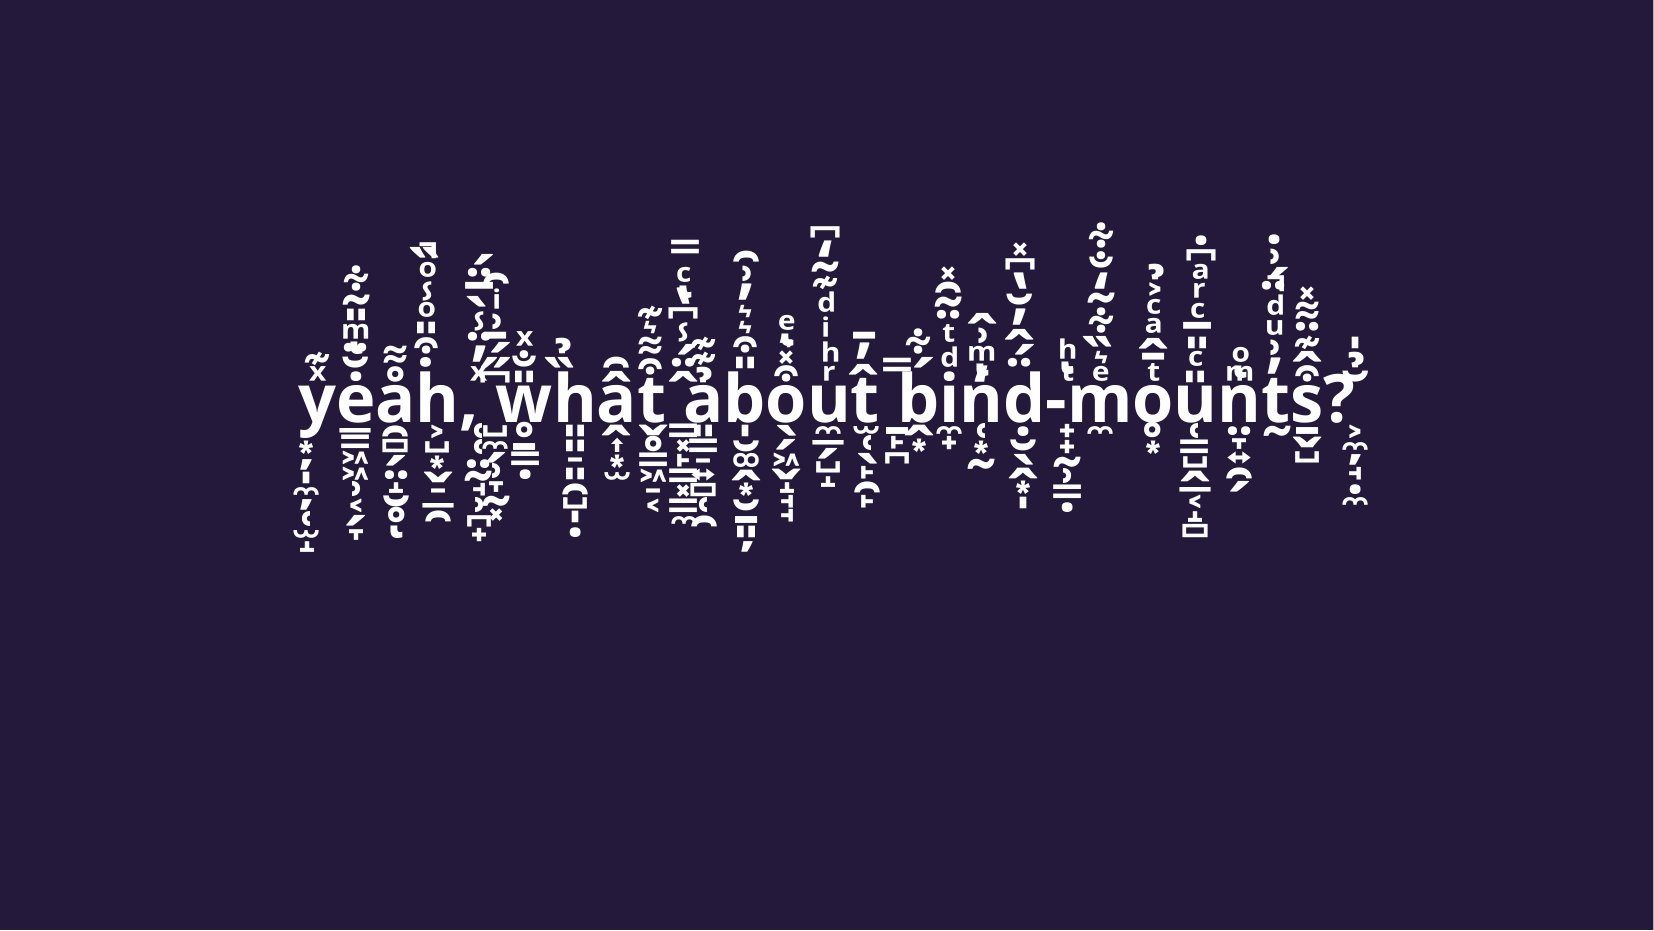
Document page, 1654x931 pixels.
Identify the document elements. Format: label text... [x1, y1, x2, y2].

subtitle y͙̦̩̼̦̜̫̝ͯ͊ė̲͇͖͖̹͔̗̞̆̈ͫ̎̃͋ͅå̯̻̗̤̝̮̥͌ͅḣ͕̺͙̬̠̲̯͒̎ͦ̾ͦ̏̚,̜̜̤̰̘̹̪̟ͯ̓̈̾̀̅̈́ ̺̼̗̹̞̰͓͆̋́̄͗ͥ̑w̥̱̳̣̎̐ͯh͈͈̠͈̯̺̩̣̏̉â̭͎͙̫̑t̬̥̳͖̠͔͒͌͛͊ ͇͓̙͇͓͇̼̂̈́̾͆̔ͨ̿ͅả͈͇̠͍̻̜̯͊͊b̩̮͚̭͙̮̱͈̦̎͒͛͛̓͗̑o̖̗͖̬̝̘̘͒̽͛ͤͅu̼̲̗̺̝ͬͪͥͩ͊͂̒͆t̫̜̖̙̯̙̂̓̄ ̱̙̪̿b̭͙́͋i̼̟ͩͭ̈̃̑̽n̜͙̰̒ͫ͗̂ͅḍ̮̖̭͙̩̈́̂̓̆̔͆̽-̟̟̰̹͇̣ͭͪͅm̼ͤ͛̏͋͂̒̐͋o̥͙ͭ̄̂ͣͨ͐̉u̜̳̺̭̲͔̝̻̎ͨ̎̅ͨͬͣ͆̇n̤̞͍̯̗ͫͦͅt̰̓͗ͧͩ̈́͗̇̚s̱̬̺͒̂͊̈͌̽?͕̼̦̘̣̼̆̉̍ [82, 37, 1571, 757]
